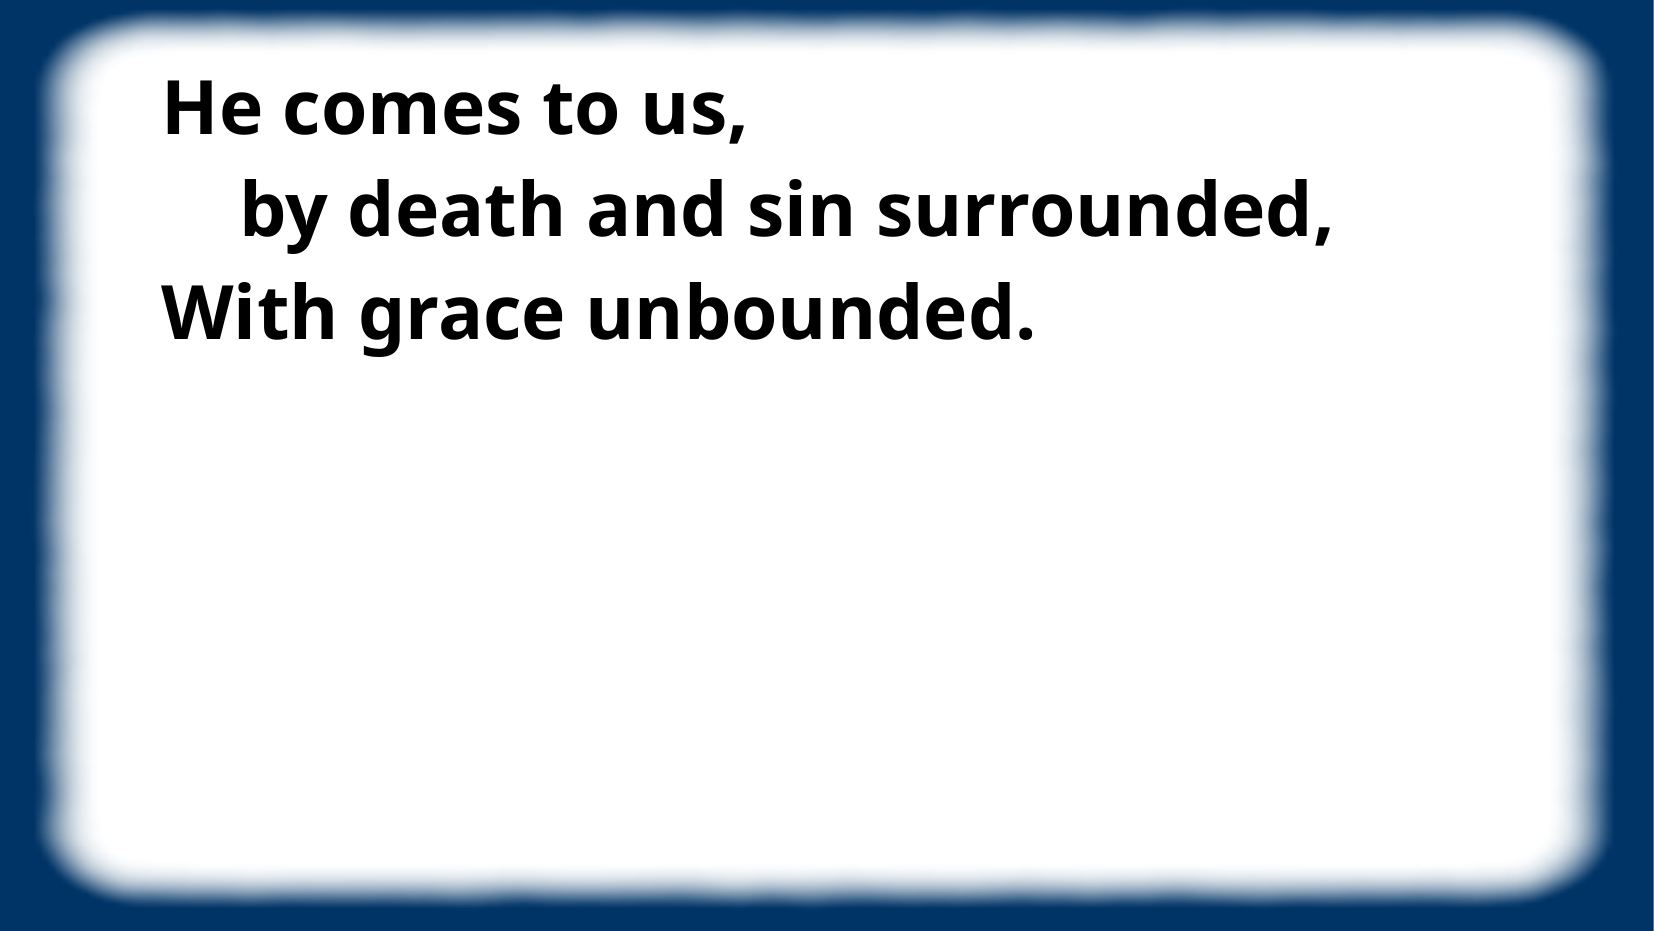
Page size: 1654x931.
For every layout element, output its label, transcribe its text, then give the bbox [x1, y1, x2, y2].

text_box He comes to us, by death and sin surrounded, With grace unbounded. [88, 46, 1574, 386]
picture [0, 0, 1654, 931]
